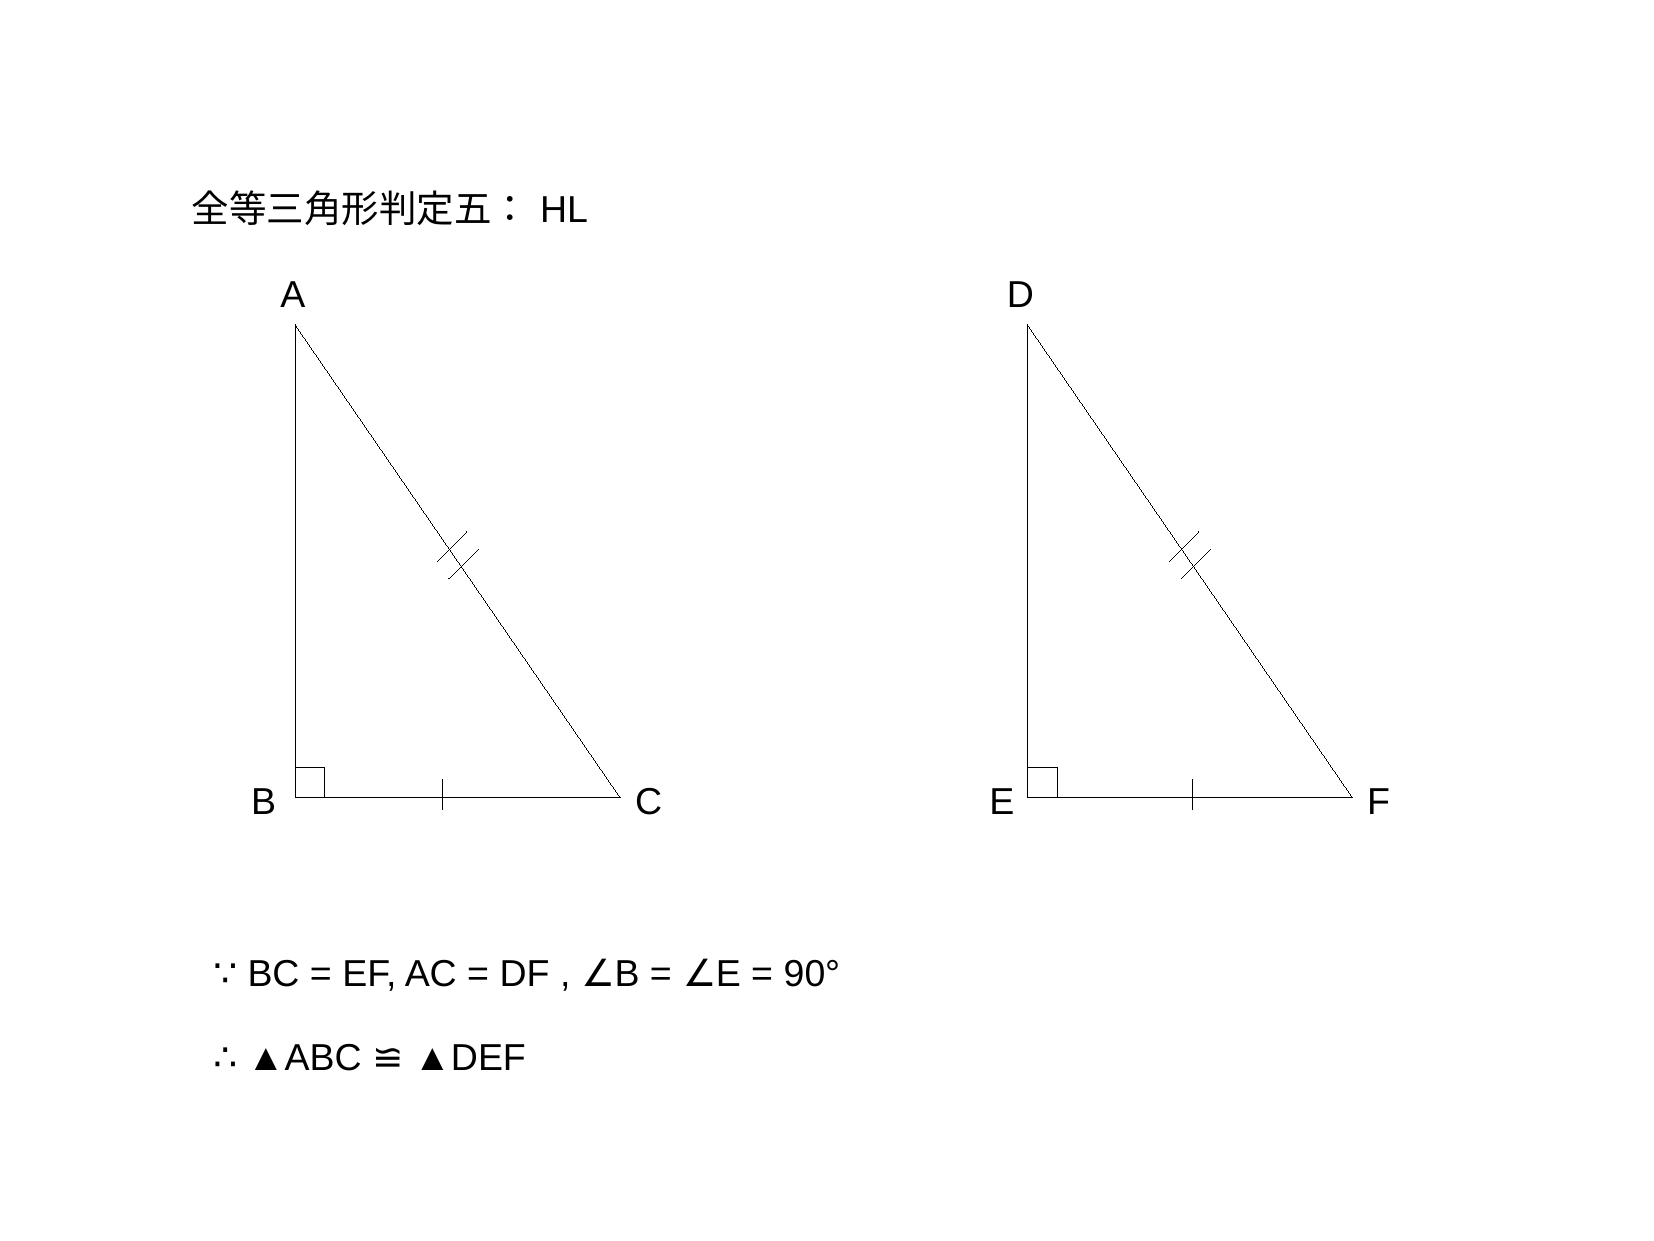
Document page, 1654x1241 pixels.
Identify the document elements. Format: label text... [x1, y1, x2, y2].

text_box D [992, 265, 1049, 323]
text_box C [620, 772, 677, 830]
text_box B [236, 772, 291, 830]
text_box ∵ BC = EF, AC = DF , ∠B = ∠E = 90° ∴ ▲ABC ≌ ▲DEF [198, 944, 848, 1086]
text_box A [265, 265, 321, 323]
text_box [1027, 324, 1353, 798]
text_box [295, 324, 621, 798]
text_box E [974, 773, 1030, 830]
text_box F [1352, 772, 1406, 830]
text_box 全等三角形判定五：HL [177, 171, 606, 229]
